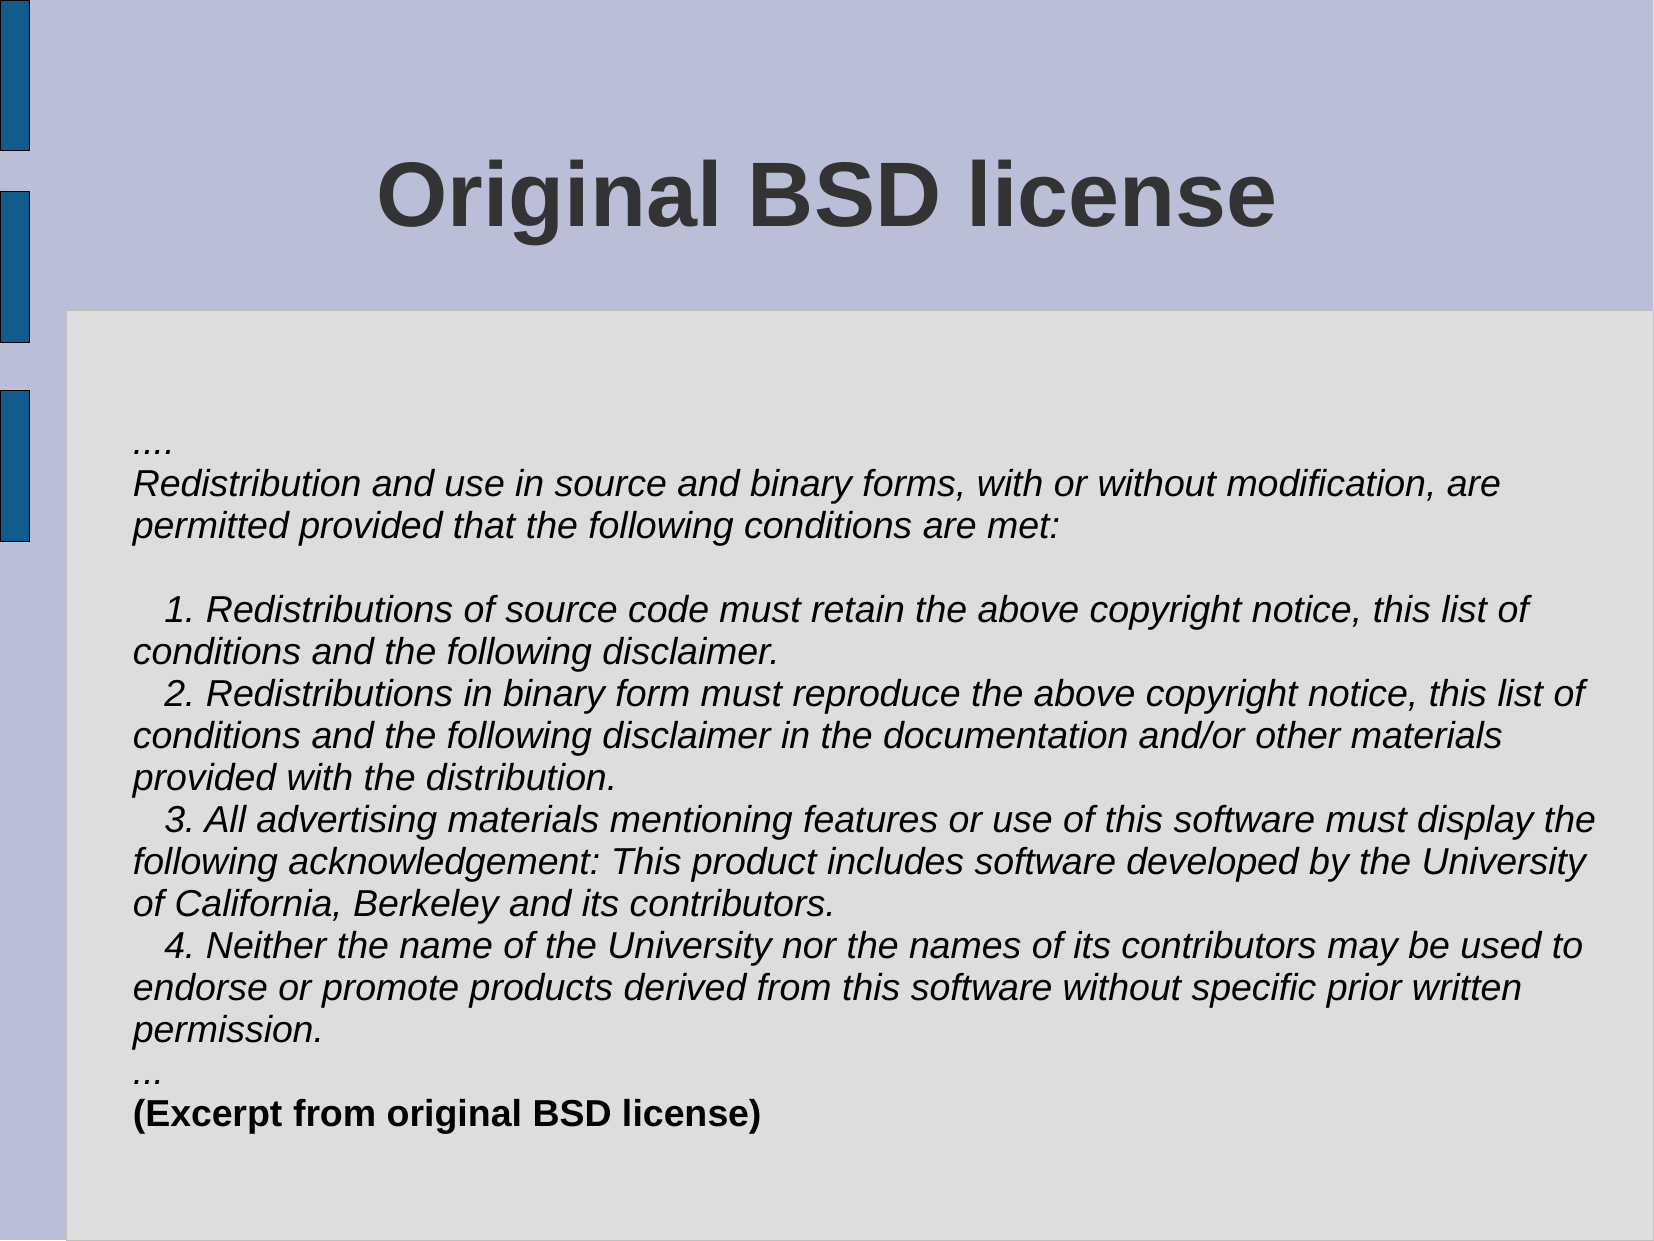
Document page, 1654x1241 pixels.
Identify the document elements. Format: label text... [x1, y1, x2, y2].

title Original BSD license [121, 91, 1534, 299]
text_box .... Redistribution and use in source and binary forms, with or without modification, are permitted provided that the following conditions are met: 1. Redistributions of source code must retain the above copyright notice, this list of conditions and the following disclaimer. 2. Redistributions in binary form must reproduce the above copyright notice, this list of conditions and the following disclaimer in the documentation and/or other materials provided with the distribution. 3. All advertising materials mentioning features or use of this software must display the following acknowledgement: This product includes software developed by the University of California, Berkeley and its contributors. 4. Neither the name of the University nor the names of its contributors may be used to endorse or promote products derived from this software without specific prior written permission. ... (Excerpt from original BSD license) [118, 413, 1625, 1143]
